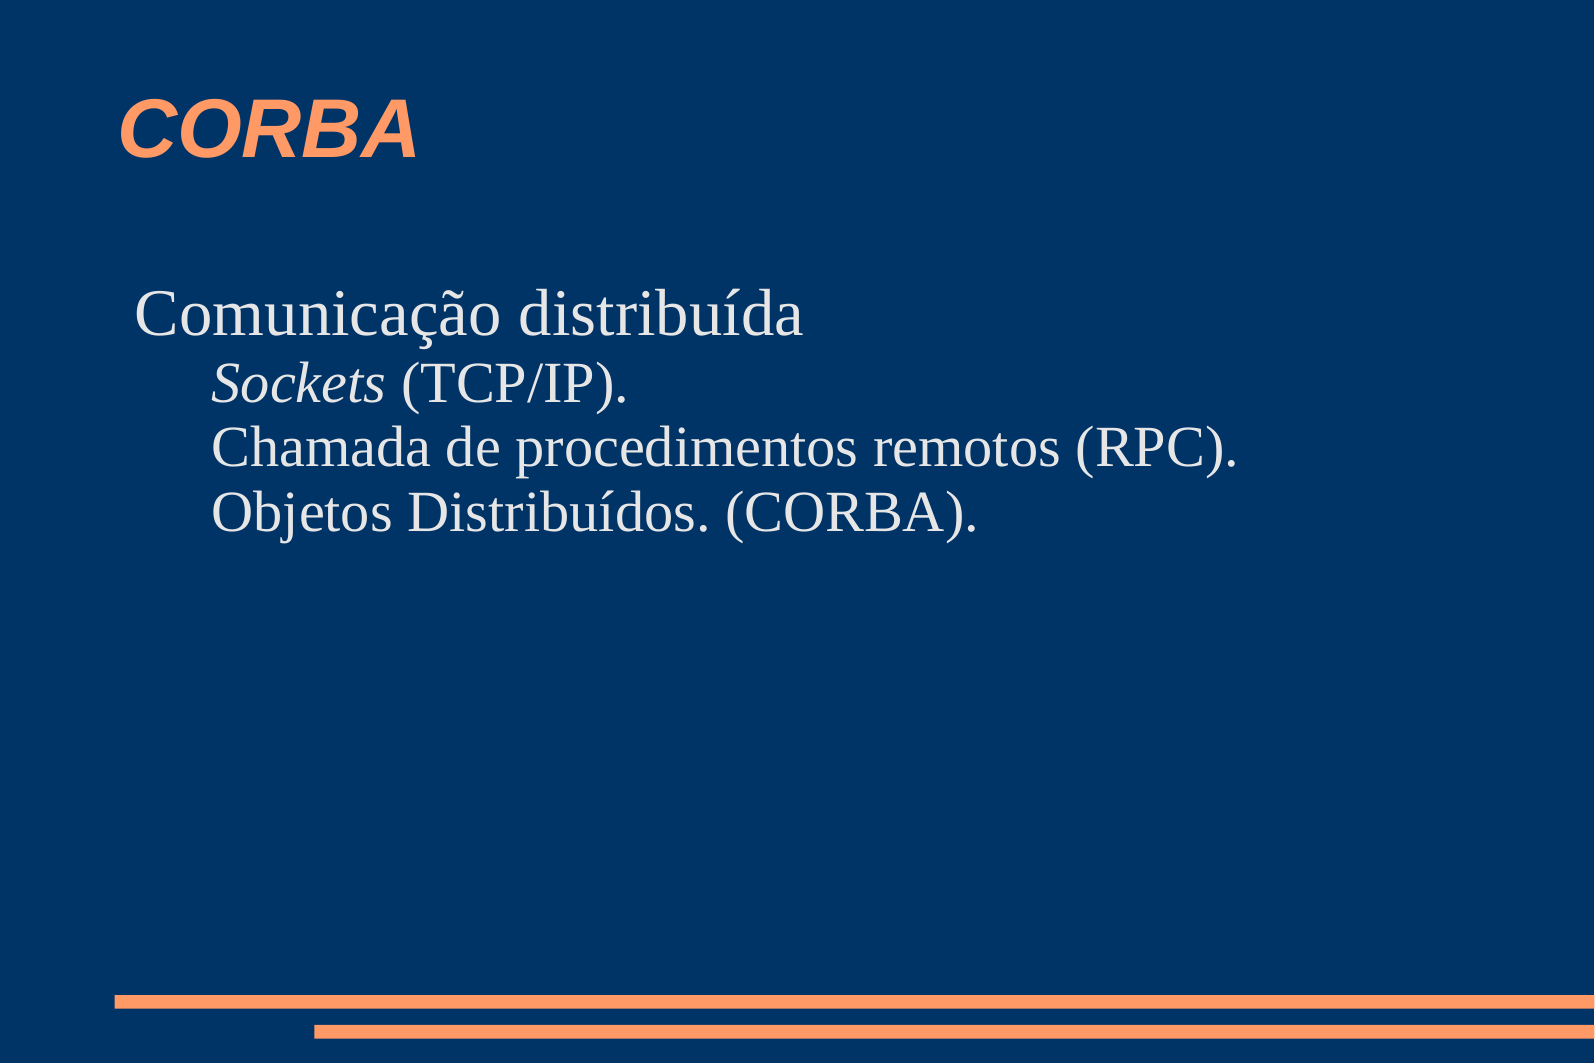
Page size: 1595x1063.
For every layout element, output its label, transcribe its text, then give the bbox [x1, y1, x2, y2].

title CORBA [117, 39, 1479, 218]
list Comunicação distribuída Sockets (TCP/IP). Chamada de procedimentos remotos (RPC). Objetos Distribuídos. (CORBA). [117, 276, 1505, 971]
